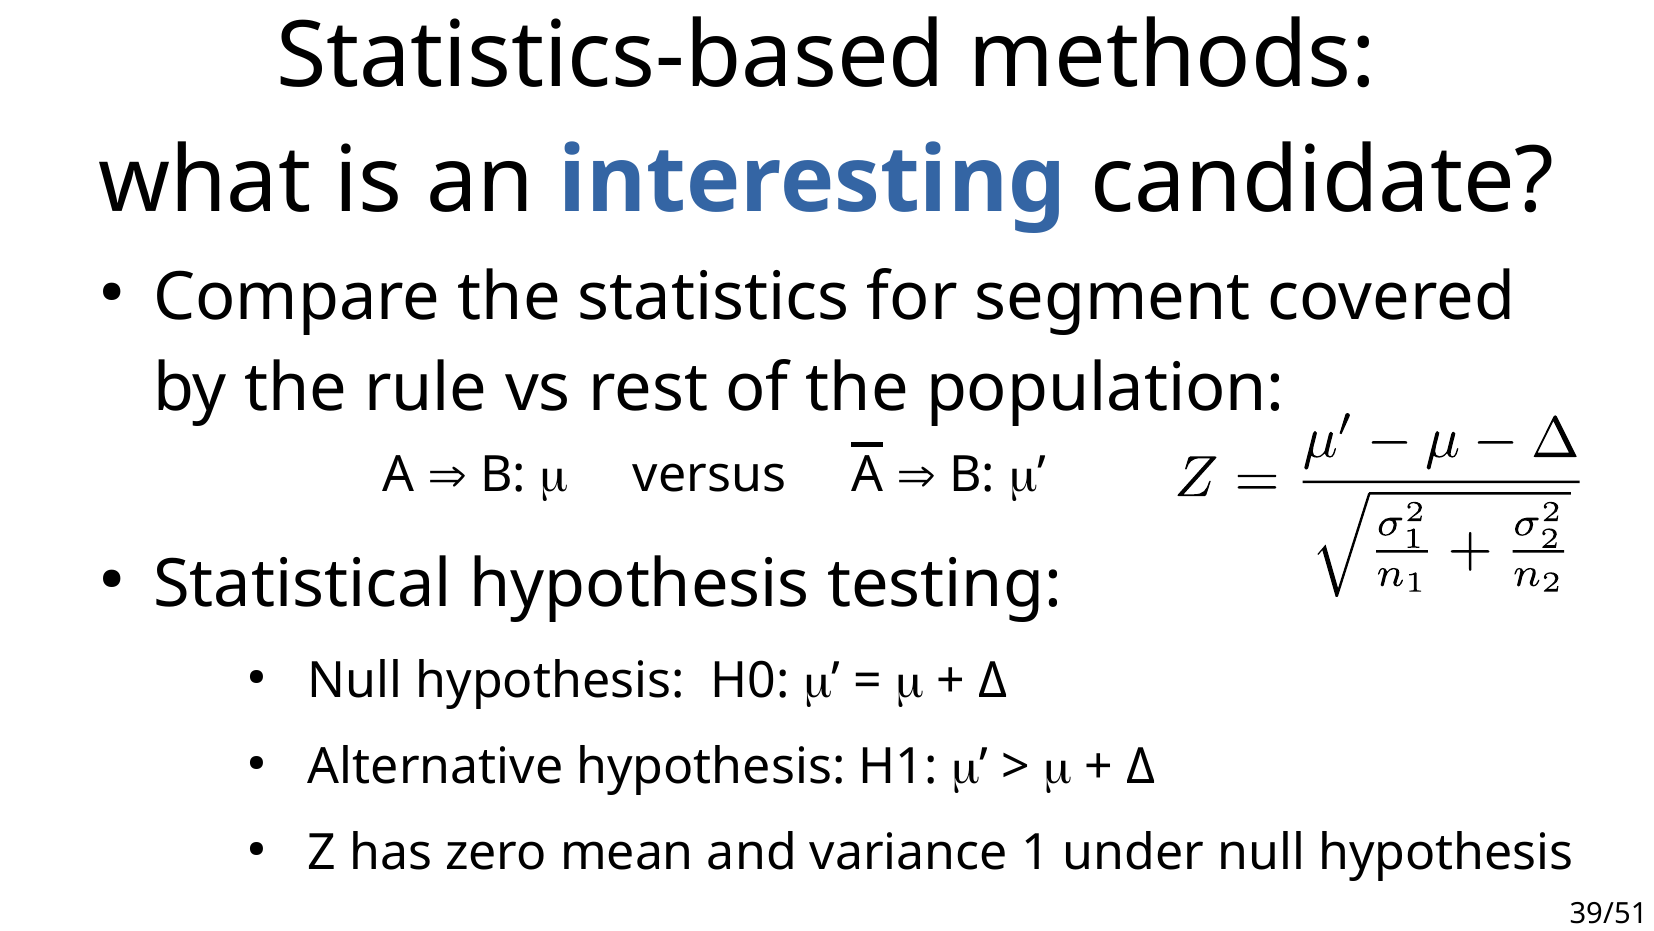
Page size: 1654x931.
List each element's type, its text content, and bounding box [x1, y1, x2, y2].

list Compare the statistics for segment covered by the rule vs rest of the population: A  B:  versus A  B: ’ Statistical hypothesis testing: Null hypothesis: H0: ’ =  + Δ Alternative hypothesis: H1: ’ >  + Δ Z has zero mean and variance 1 under null hypothesis [67, 240, 1618, 931]
text_box [1174, 413, 1580, 597]
title Statistics-based methods: what is an interesting candidate? [82, 0, 1571, 240]
